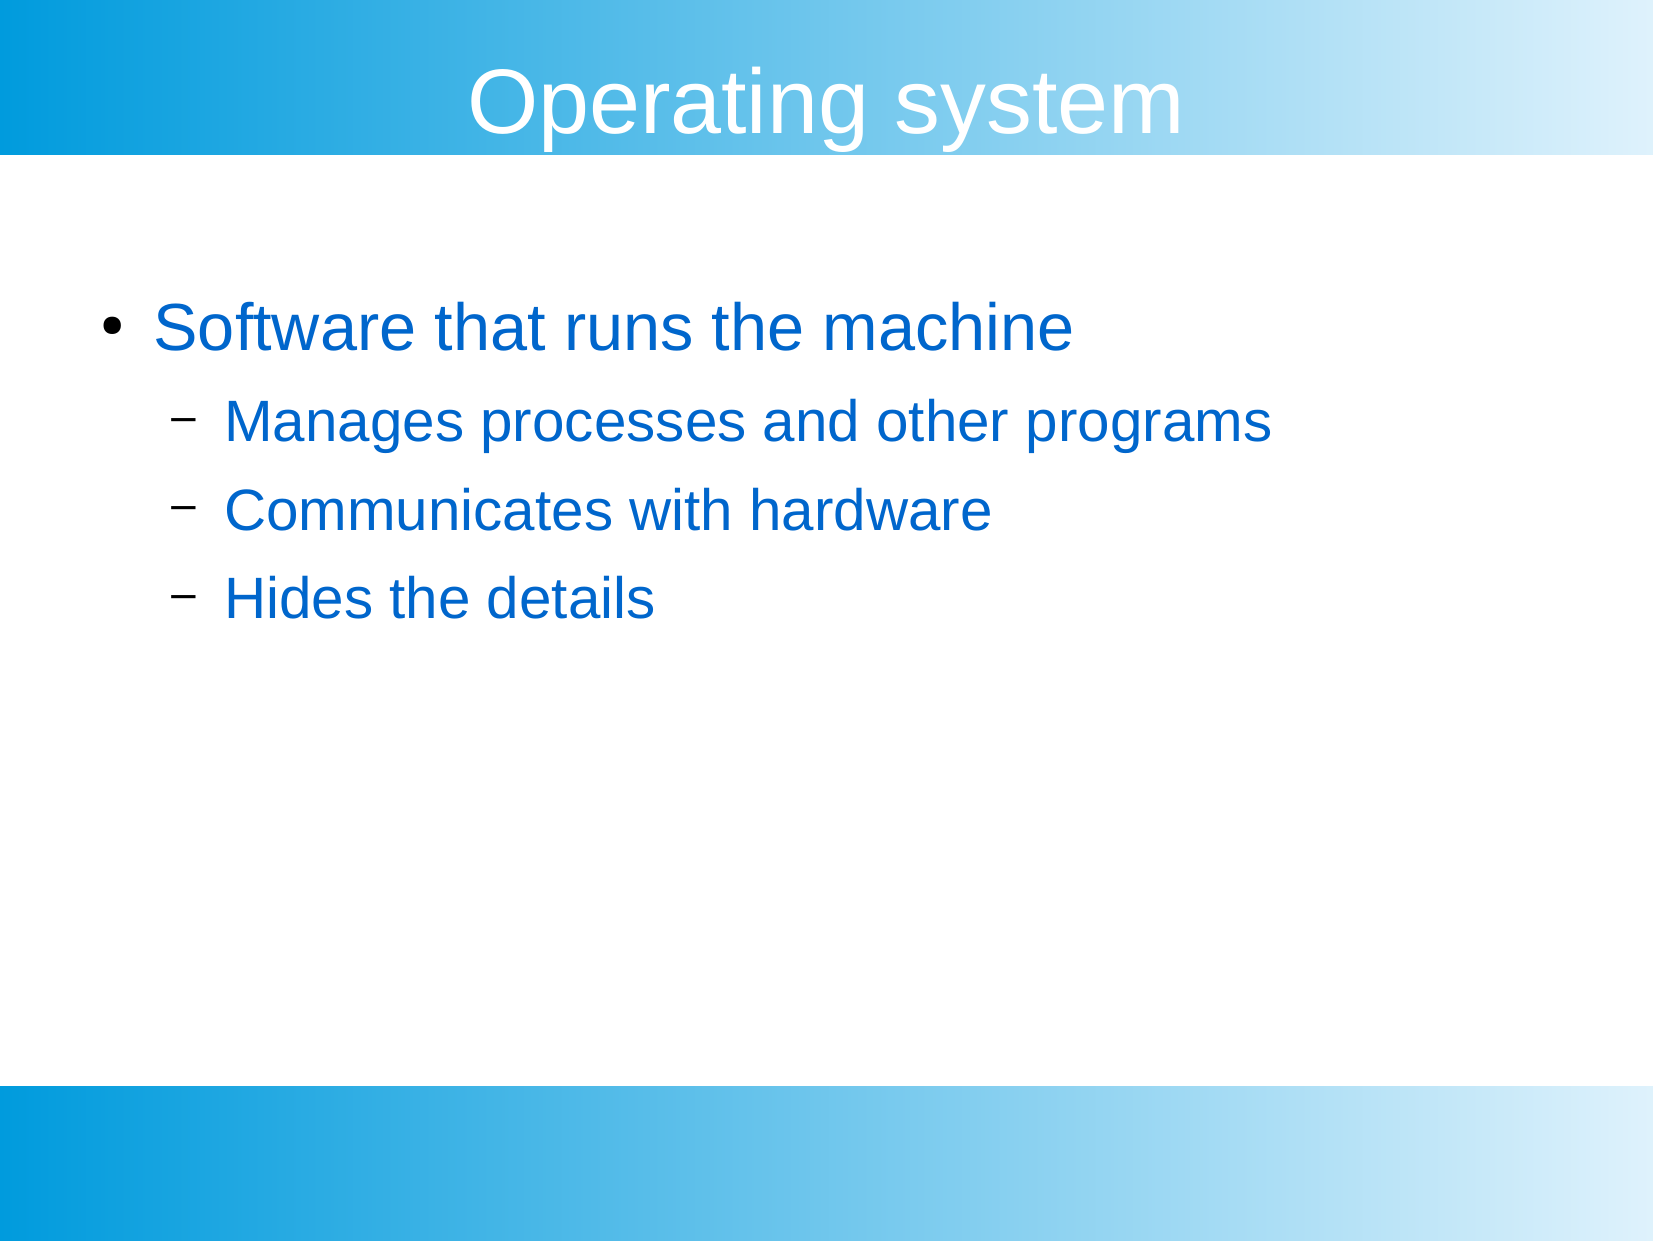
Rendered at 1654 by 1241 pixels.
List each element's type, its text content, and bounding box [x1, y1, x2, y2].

title Operating system [82, 49, 1571, 155]
list Software that runs the machine Manages processes and other programs Communicates with hardware Hides the details [82, 290, 1571, 1010]
